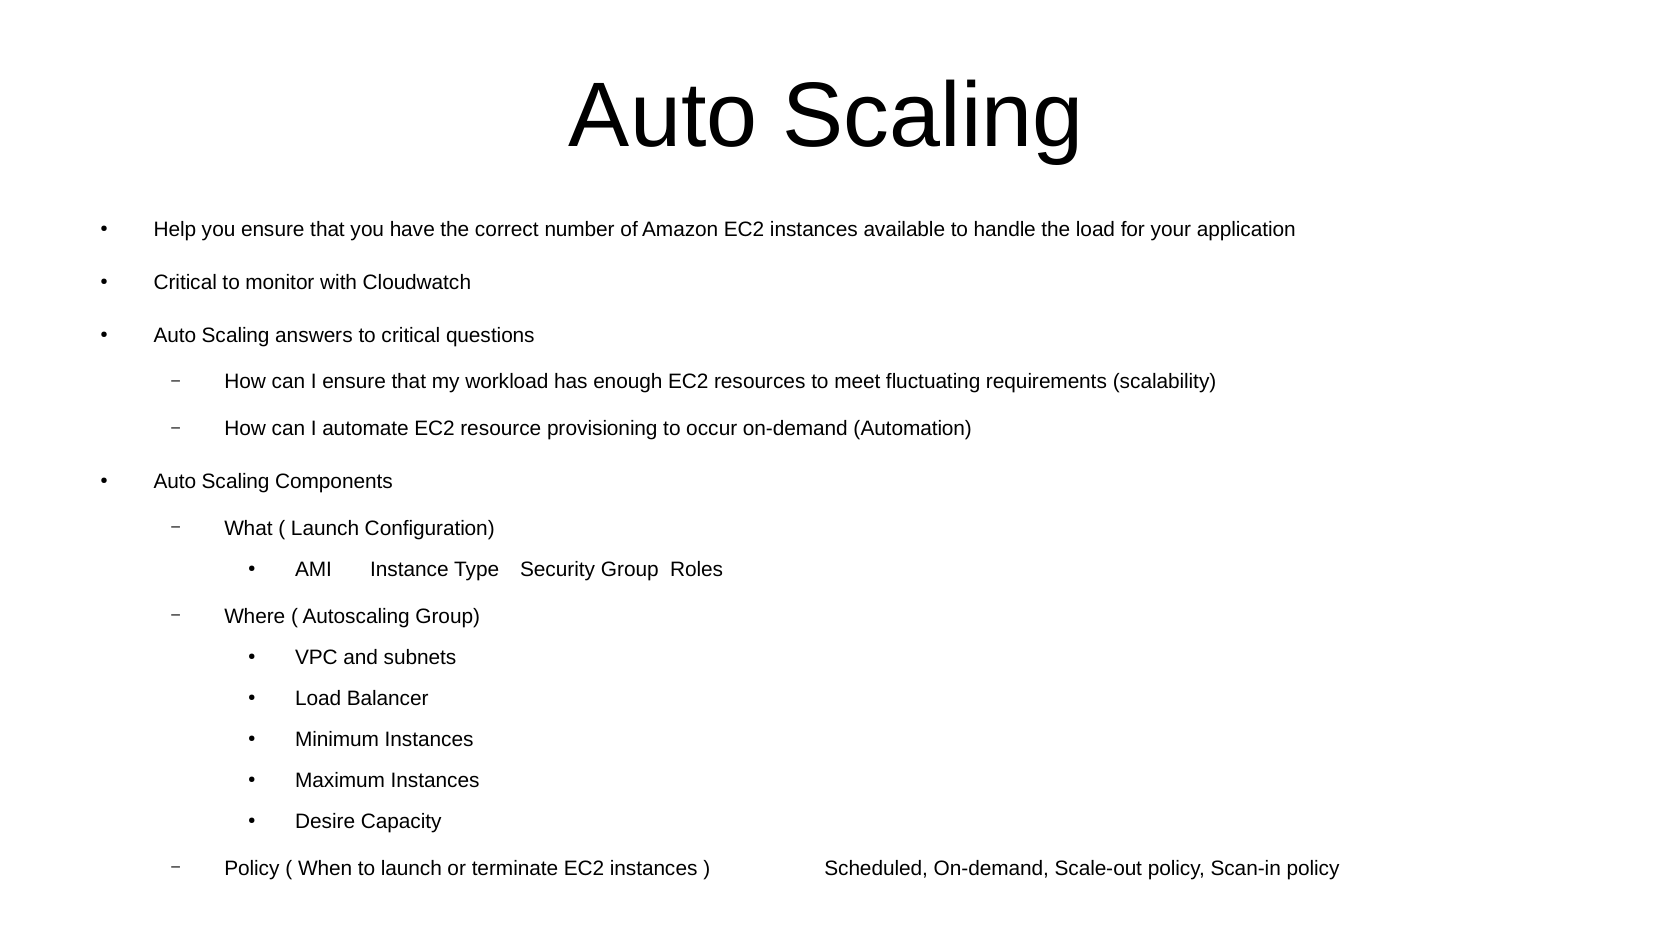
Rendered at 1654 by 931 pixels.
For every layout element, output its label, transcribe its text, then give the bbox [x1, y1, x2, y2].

list Help you ensure that you have the correct number of Amazon EC2 instances available to handle the load for your application Critical to monitor with Cloudwatch Auto Scaling answers to critical questions How can I ensure that my workload has enough EC2 resources to meet fluctuating requirements (scalability) How can I automate EC2 resource provisioning to occur on-demand (Automation) Auto Scaling Components What ( Launch Configuration) AMI Instance Type Security Group Roles Where ( Autoscaling Group) VPC and subnets Load Balancer Minimum Instances Maximum Instances Desire Capacity Policy ( When to launch or terminate EC2 instances ) Scheduled, On-demand, Scale-out policy, Scan-in policy [82, 217, 1636, 916]
title Auto Scaling [82, 37, 1571, 193]
